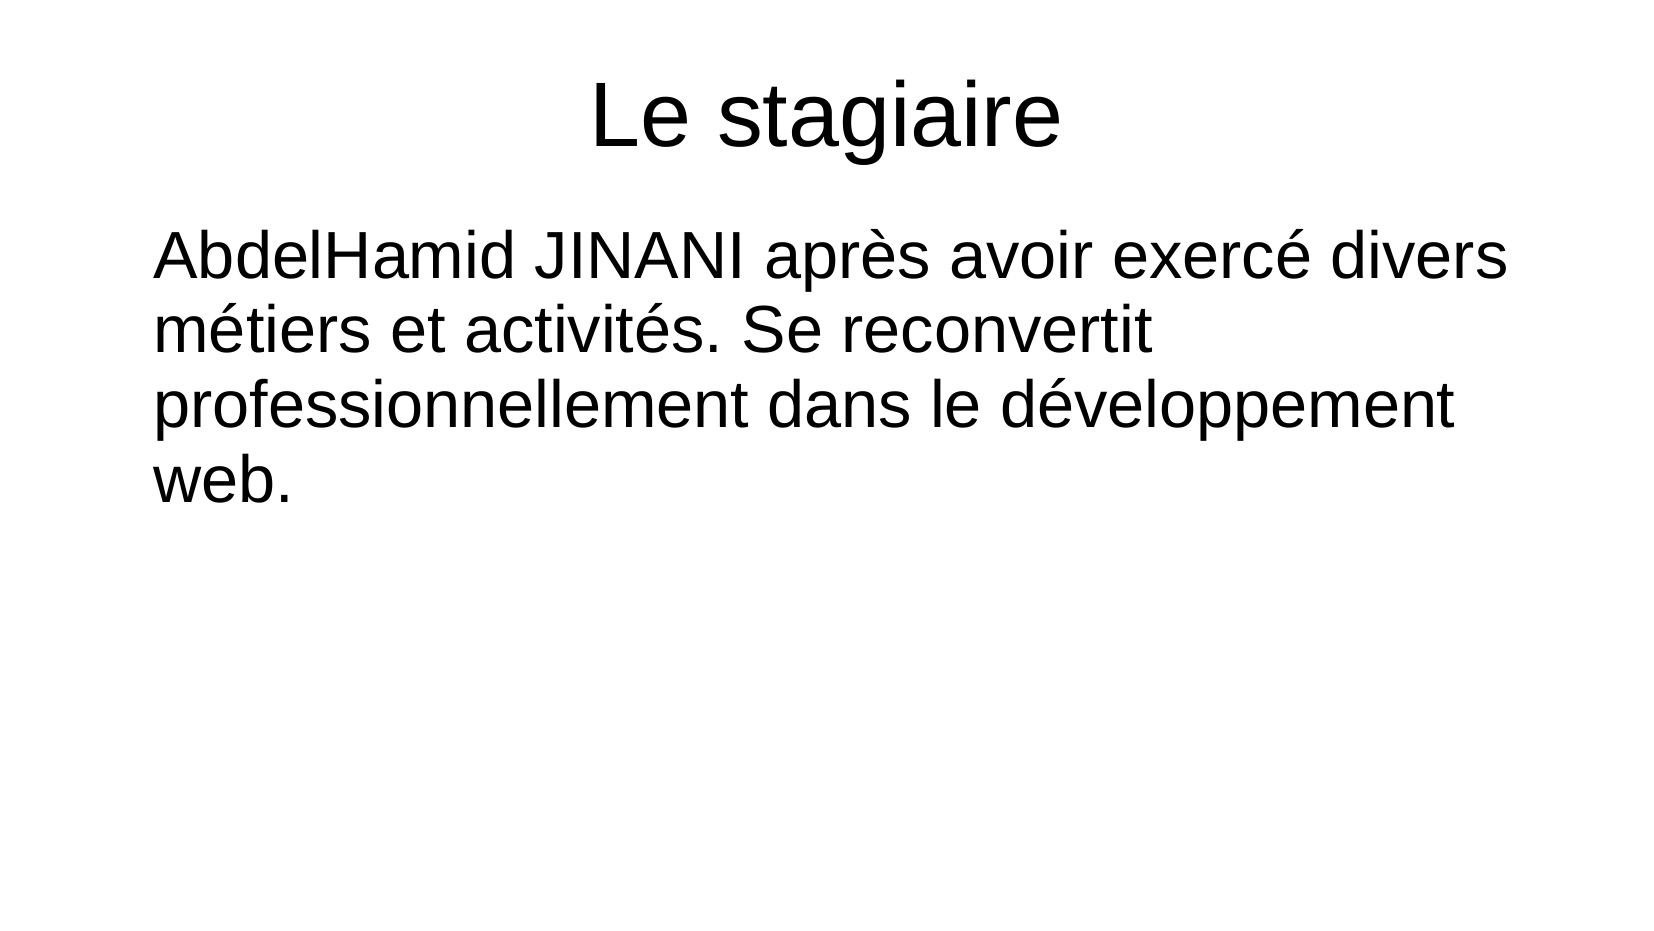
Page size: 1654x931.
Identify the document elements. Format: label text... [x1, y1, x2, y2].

list AbdelHamid JINANI après avoir exercé divers métiers et activités. Se reconvertit professionnellement dans le développement web. [82, 217, 1571, 758]
title Le stagiaire [82, 37, 1571, 193]
